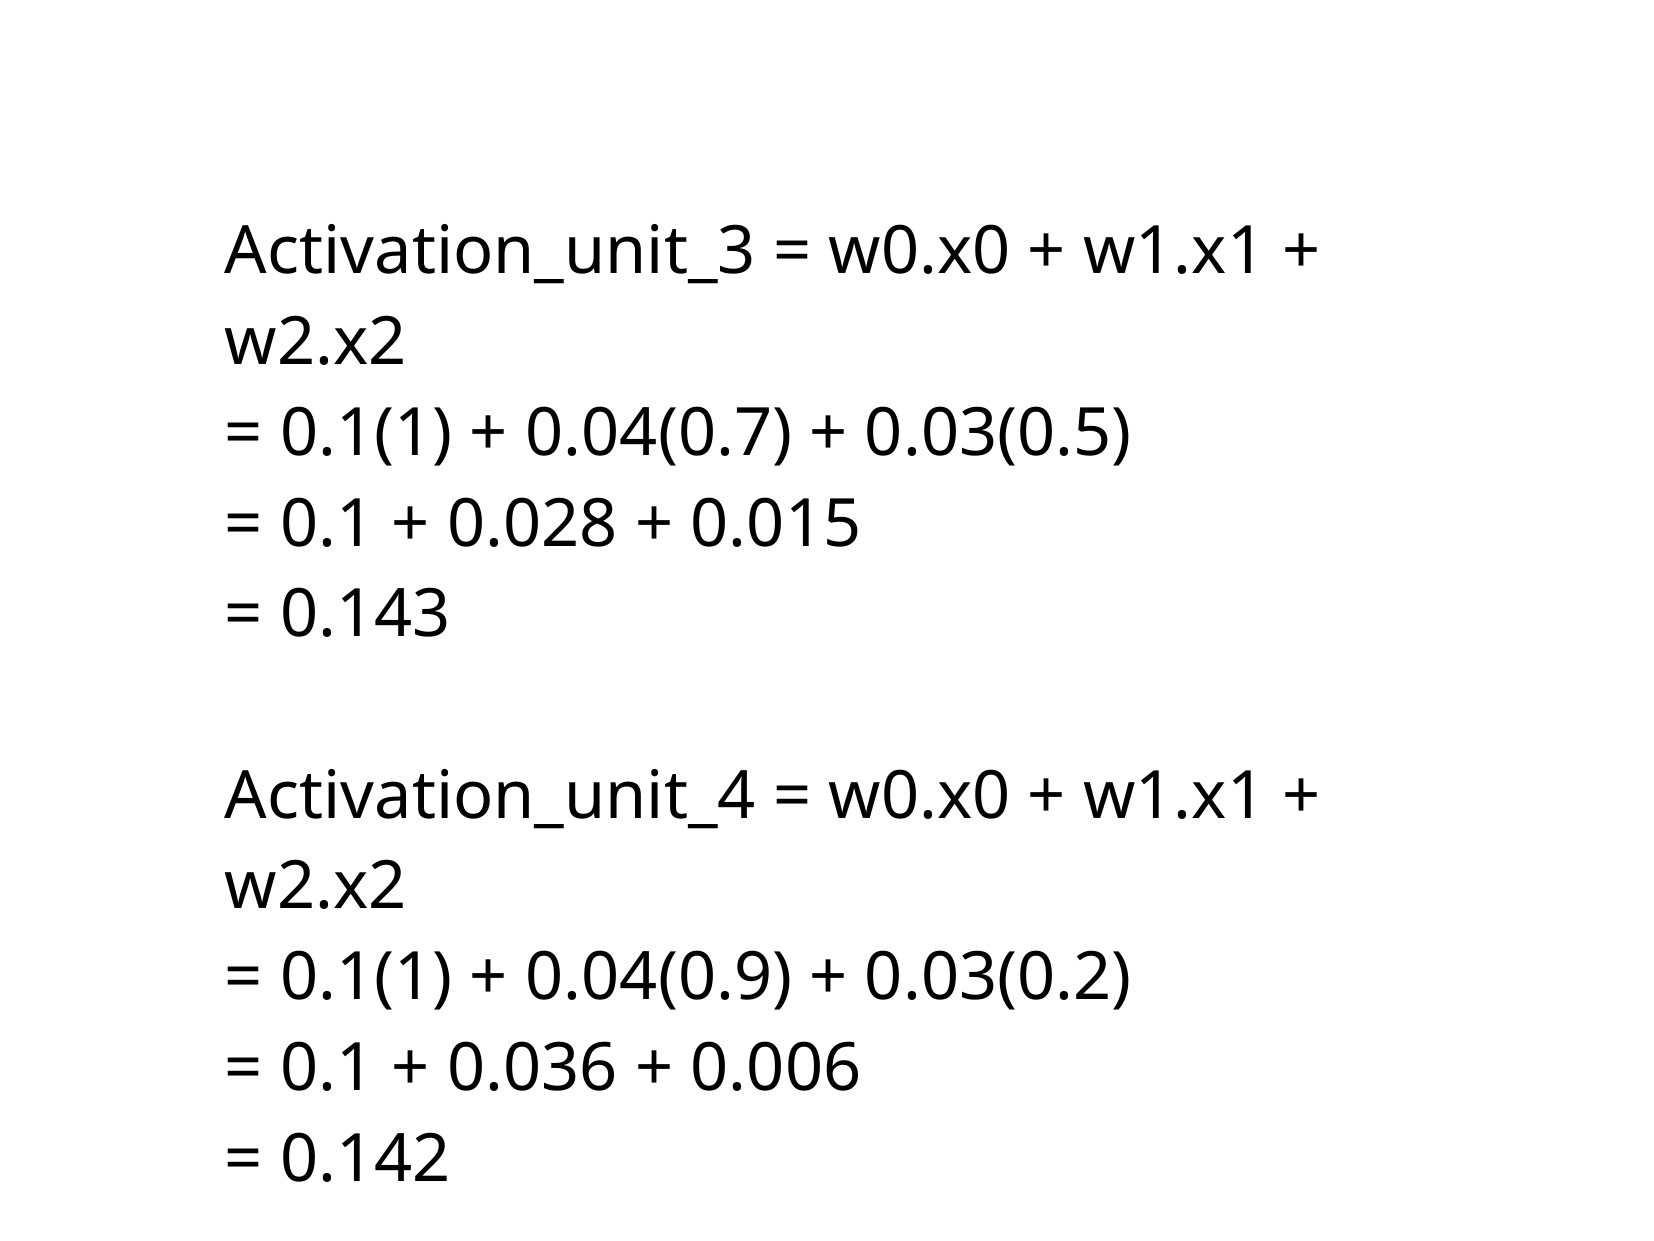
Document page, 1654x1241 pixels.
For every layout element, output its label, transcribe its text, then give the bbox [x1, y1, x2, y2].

subtitle [82, 45, 1571, 1109]
text_box Activation_unit_3 = w0.x0 + w1.x1 + w2.x2 = 0.1(1) + 0.04(0.7) + 0.03(0.5) = 0.1 + 0.028 + 0.015 = 0.143 Activation_unit_4 = w0.x0 + w1.x1 + w2.x2 = 0.1(1) + 0.04(0.9) + 0.03(0.2) = 0.1 + 0.036 + 0.006 = 0.142 w0 = w0 + learning_rate * (actual-predict) * x0 w0 = 0.1 + 0.1 * -1 * 1 = 0.0 w1 = 0.04 + 0.1 * -1 * 0.9 = -0.05 w2 = 0.03 + 0.1 * -1 * 0.2 = 0.01 [210, 195, 1531, 1152]
